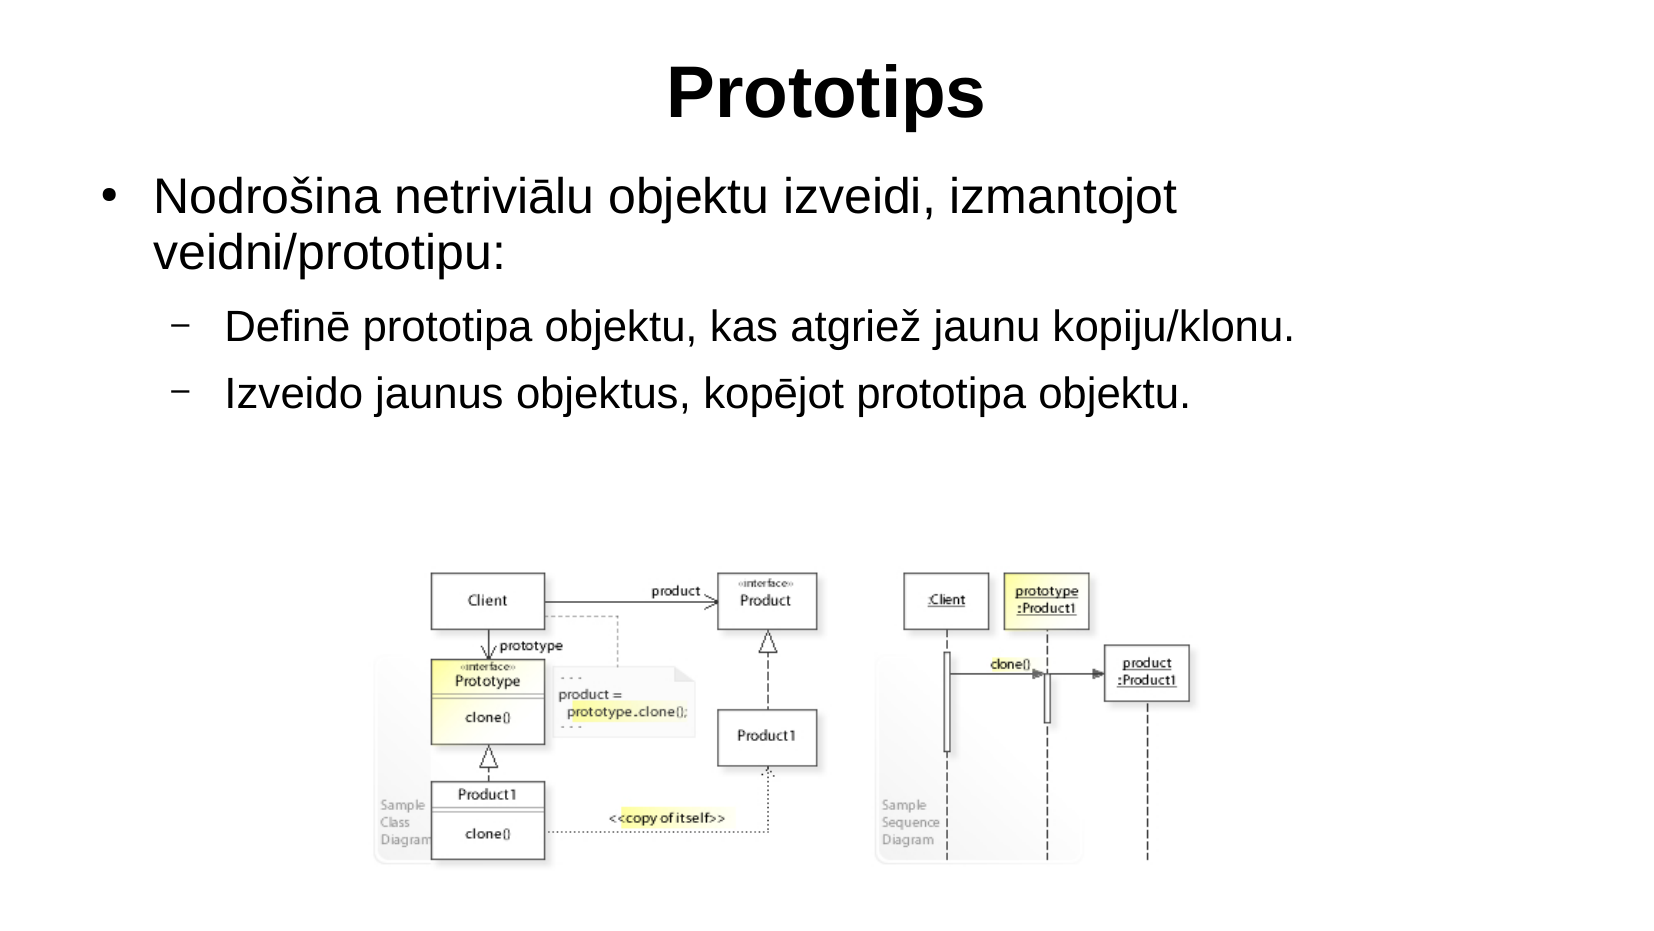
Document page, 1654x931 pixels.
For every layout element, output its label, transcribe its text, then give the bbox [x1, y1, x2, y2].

title Prototips [82, 37, 1571, 147]
picture [345, 544, 1276, 889]
list Nodrošina netriviālu objektu izveidi, izmantojot veidni/prototipu: Definē prototipa objektu, kas atgriež jaunu kopiju/klonu. Izveido jaunus objektus, kopējot prototipa objektu. [82, 168, 1538, 513]
